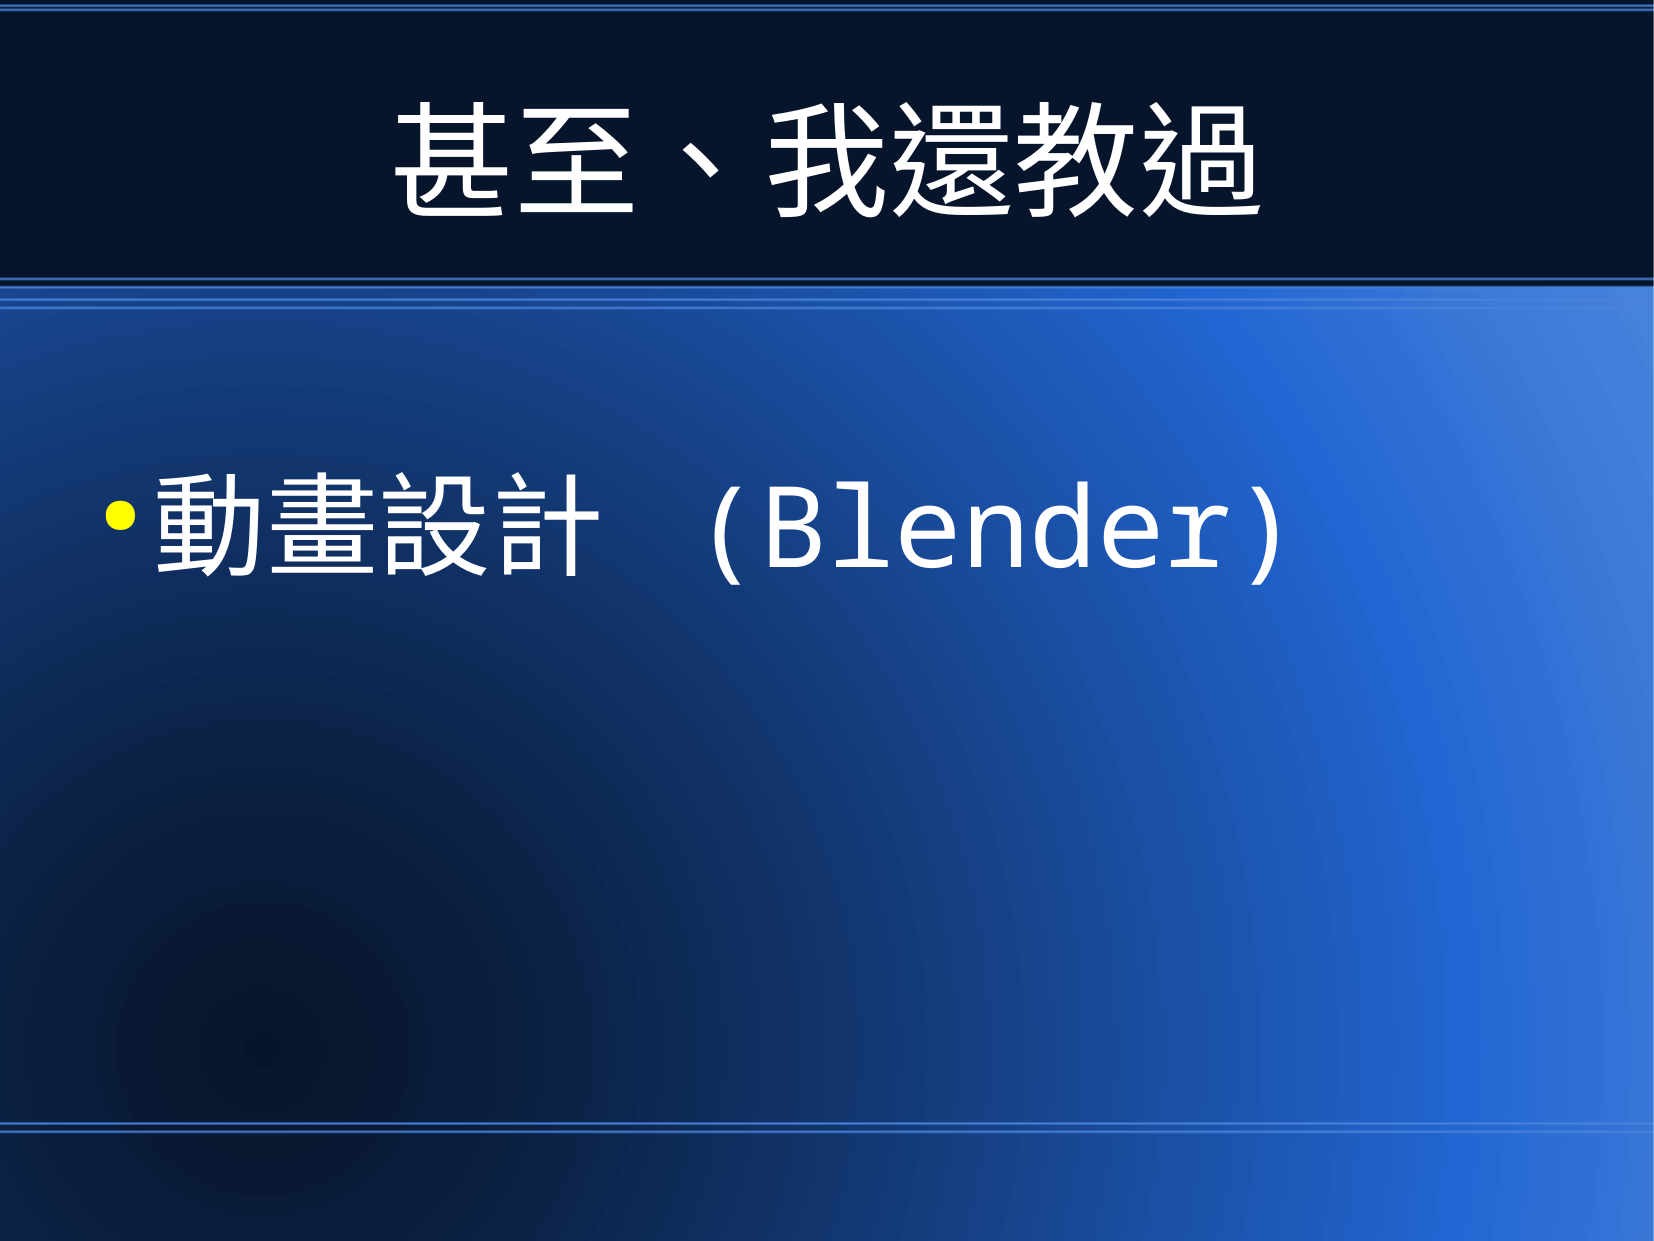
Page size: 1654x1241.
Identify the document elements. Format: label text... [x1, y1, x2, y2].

list 動畫設計 (Blender) [82, 355, 1571, 1241]
picture [0, 0, 1654, 1241]
title 甚至、我還教過 [82, 49, 1571, 257]
